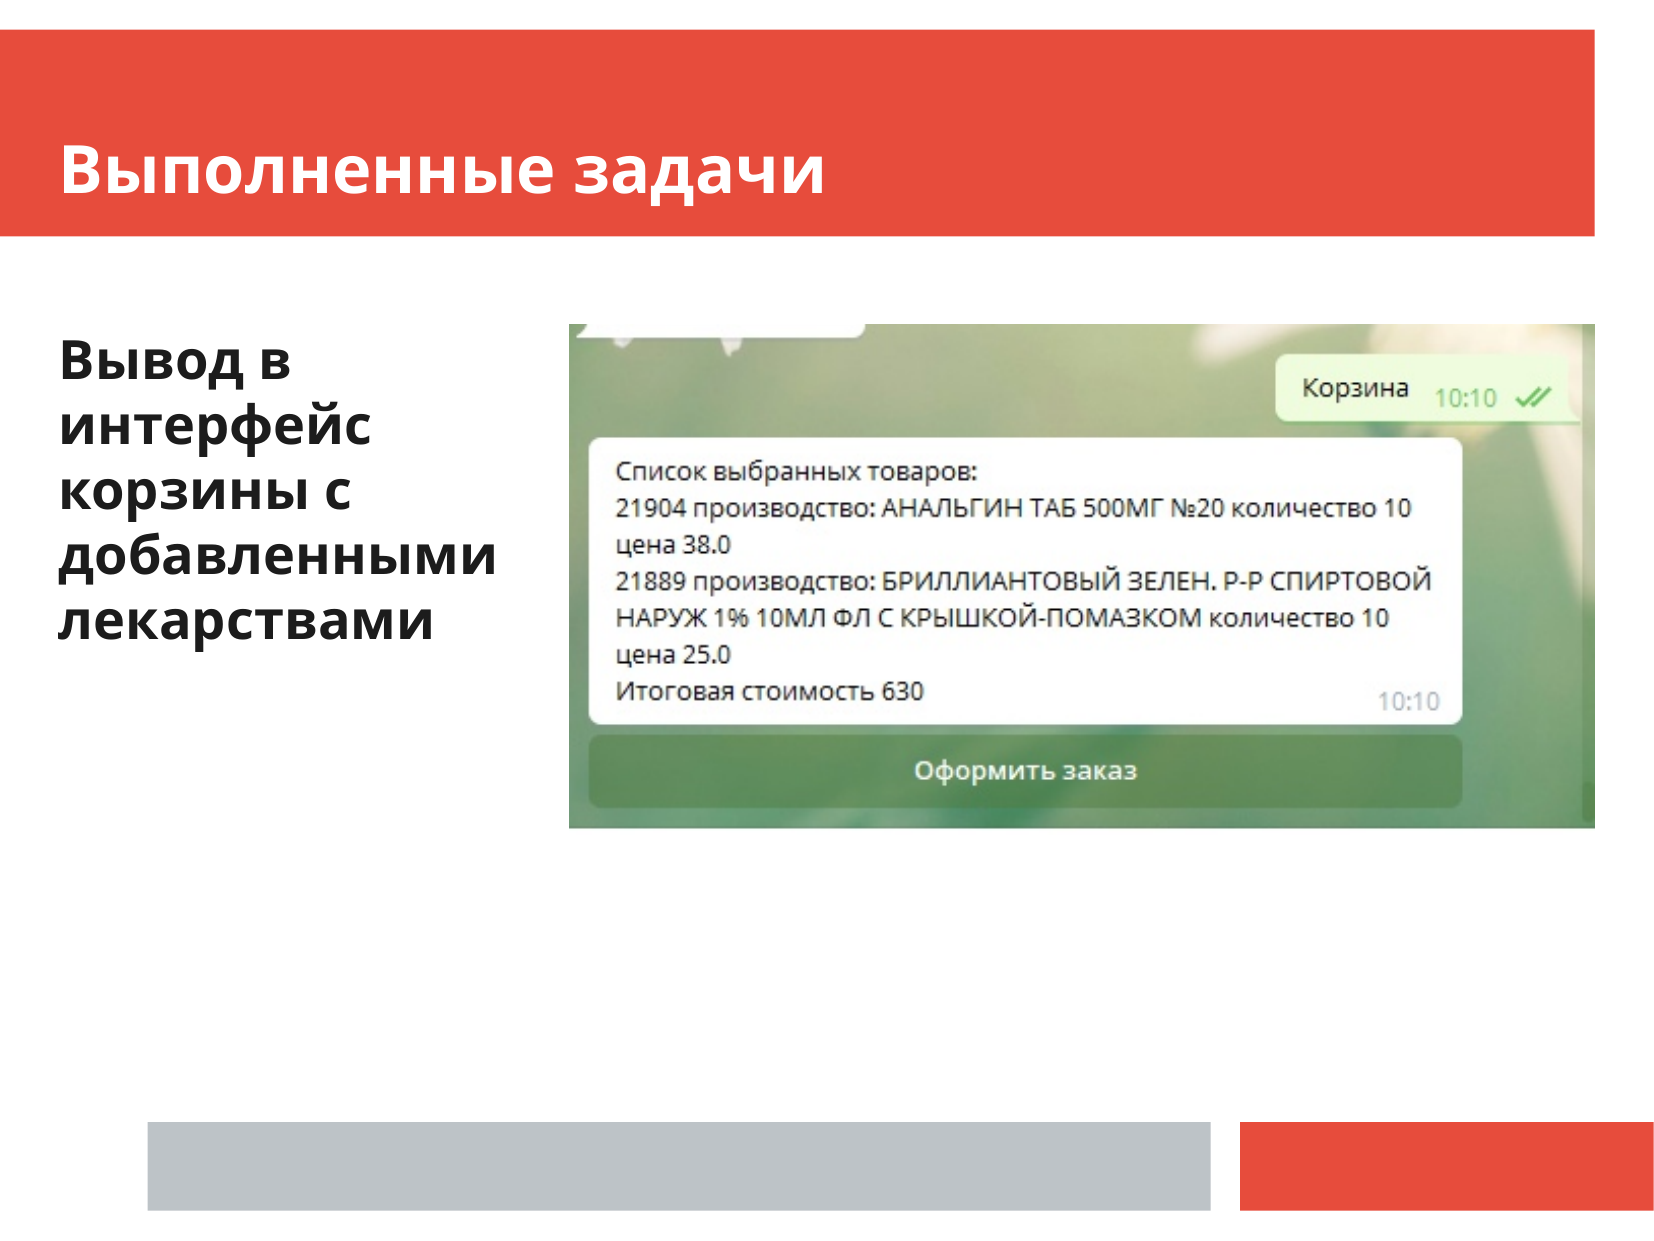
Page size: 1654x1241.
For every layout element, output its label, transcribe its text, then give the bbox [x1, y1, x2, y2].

title Выполненные задачи [59, 59, 1595, 207]
picture [569, 324, 1595, 835]
list Вывод в интерфейс корзины с добавленными лекарствами [59, 324, 539, 812]
